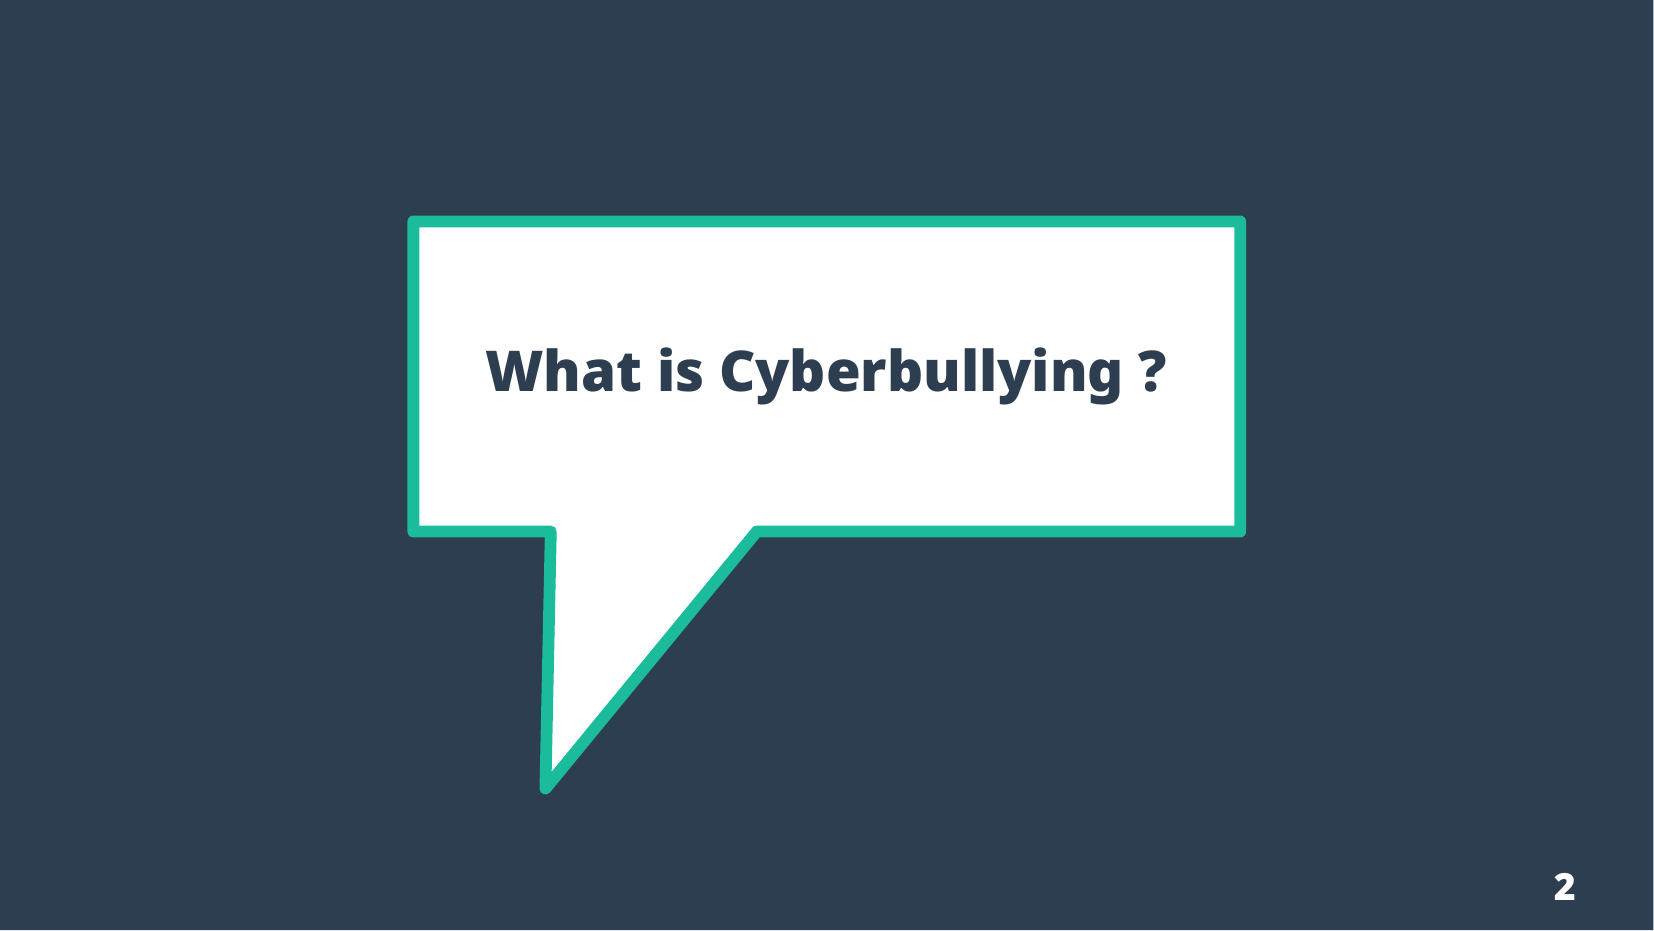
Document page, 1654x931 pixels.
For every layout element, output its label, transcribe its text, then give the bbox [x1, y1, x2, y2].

title What is Cyberbullying ? [442, 236, 1211, 502]
